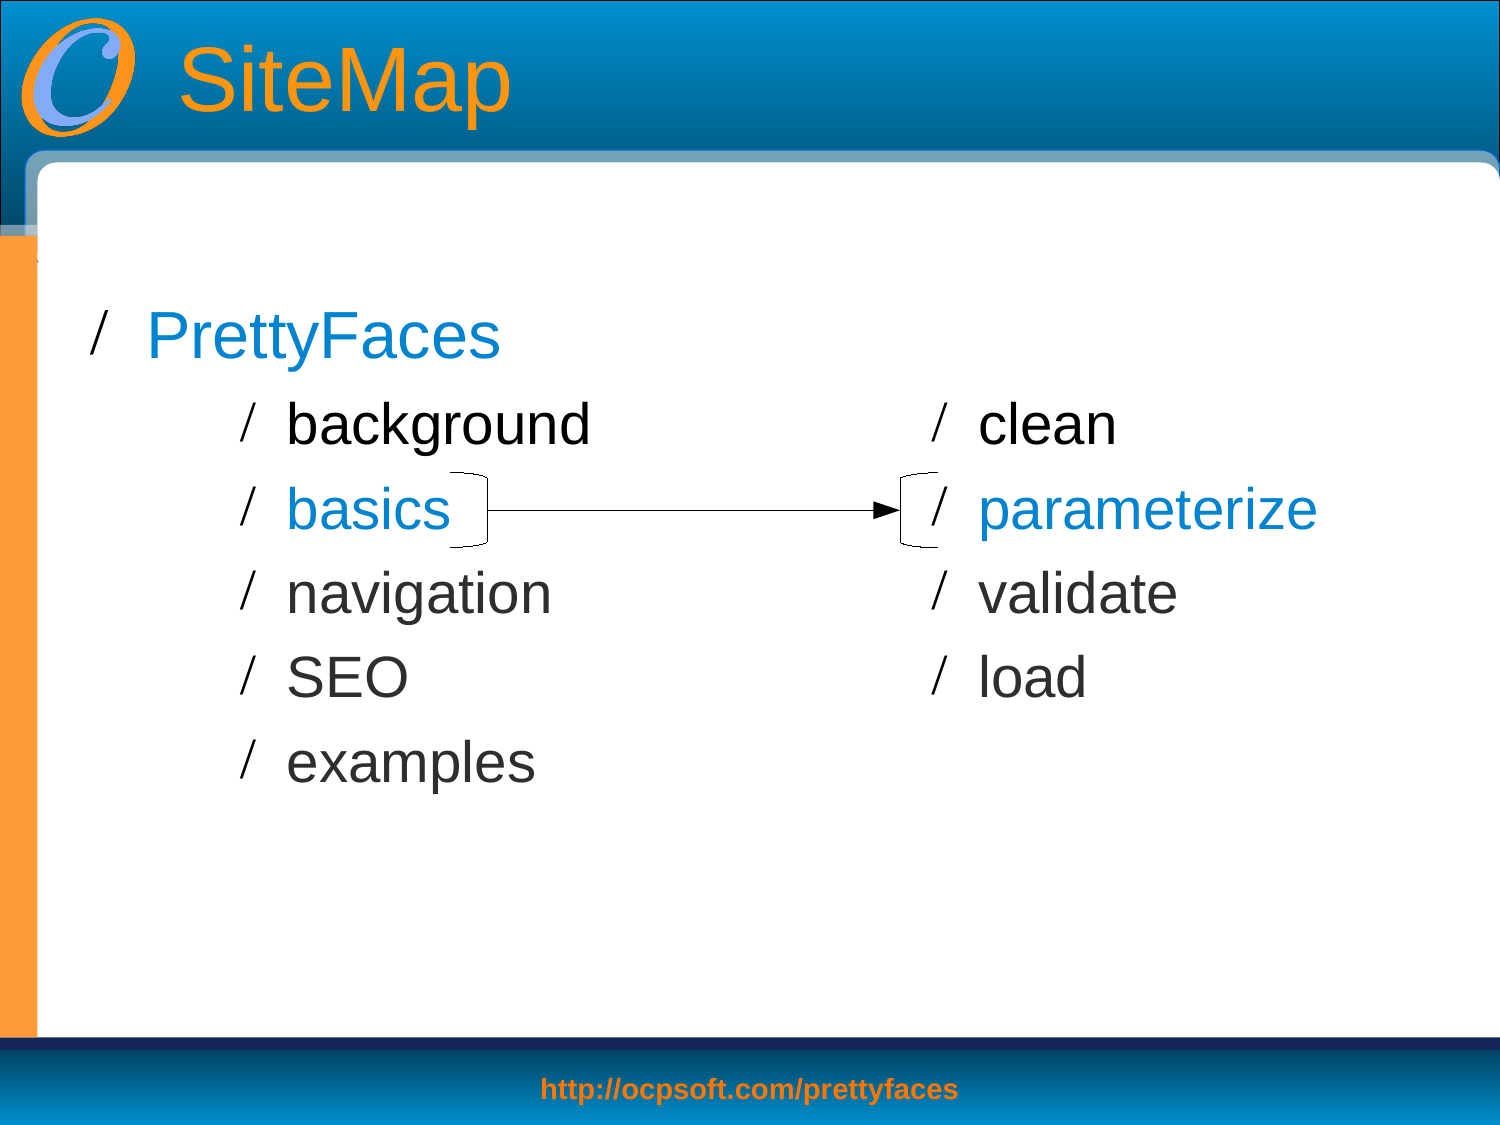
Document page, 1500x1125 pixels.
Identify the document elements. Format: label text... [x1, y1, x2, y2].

title SiteMap [162, 4, 1463, 146]
list PrettyFaces background basics navigation SEO examples [75, 187, 734, 931]
picture [22, 19, 135, 136]
list clean parameterize validate load [766, 187, 1426, 931]
